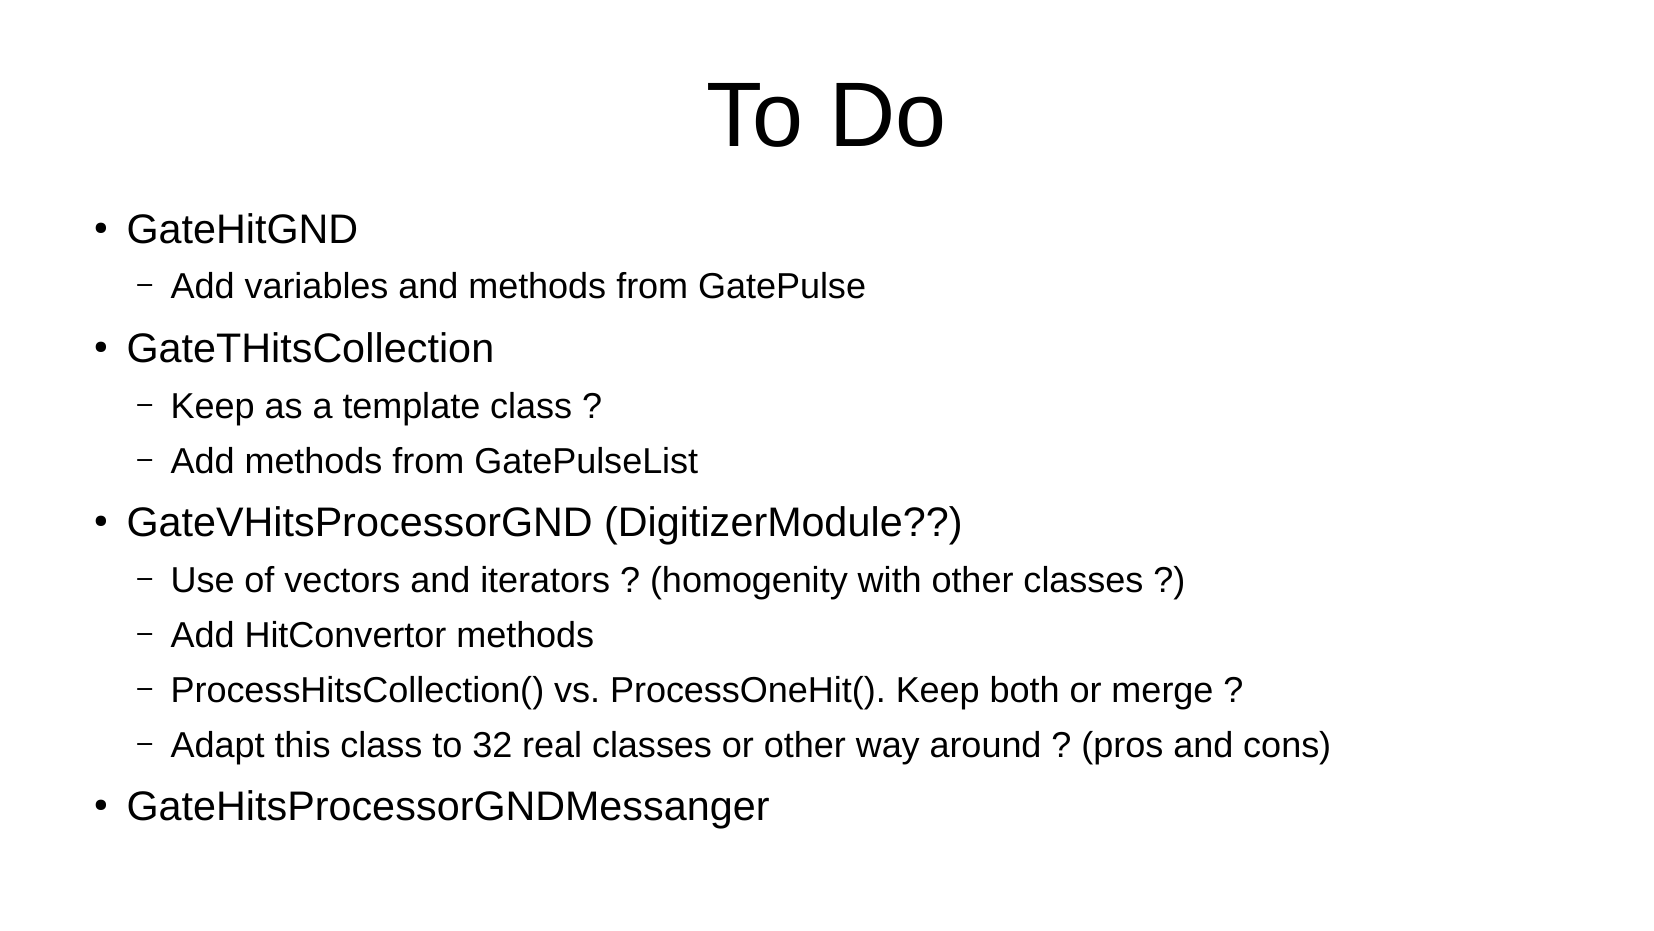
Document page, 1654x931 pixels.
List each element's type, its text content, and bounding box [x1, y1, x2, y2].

title To Do [82, 37, 1571, 193]
list GateHitGND Add variables and methods from GatePulse GateTHitsCollection Keep as a template class ? Add methods from GatePulseList GateVHitsProcessorGND (DigitizerModule??) Use of vectors and iterators ? (homogenity with other classes ?) Add HitConvertor methods ProcessHitsCollection() vs. ProcessOneHit(). Keep both or merge ? Adapt this class to 32 real classes or other way around ? (pros and cons) GateHitsProcessorGNDMessanger [82, 205, 1571, 839]
